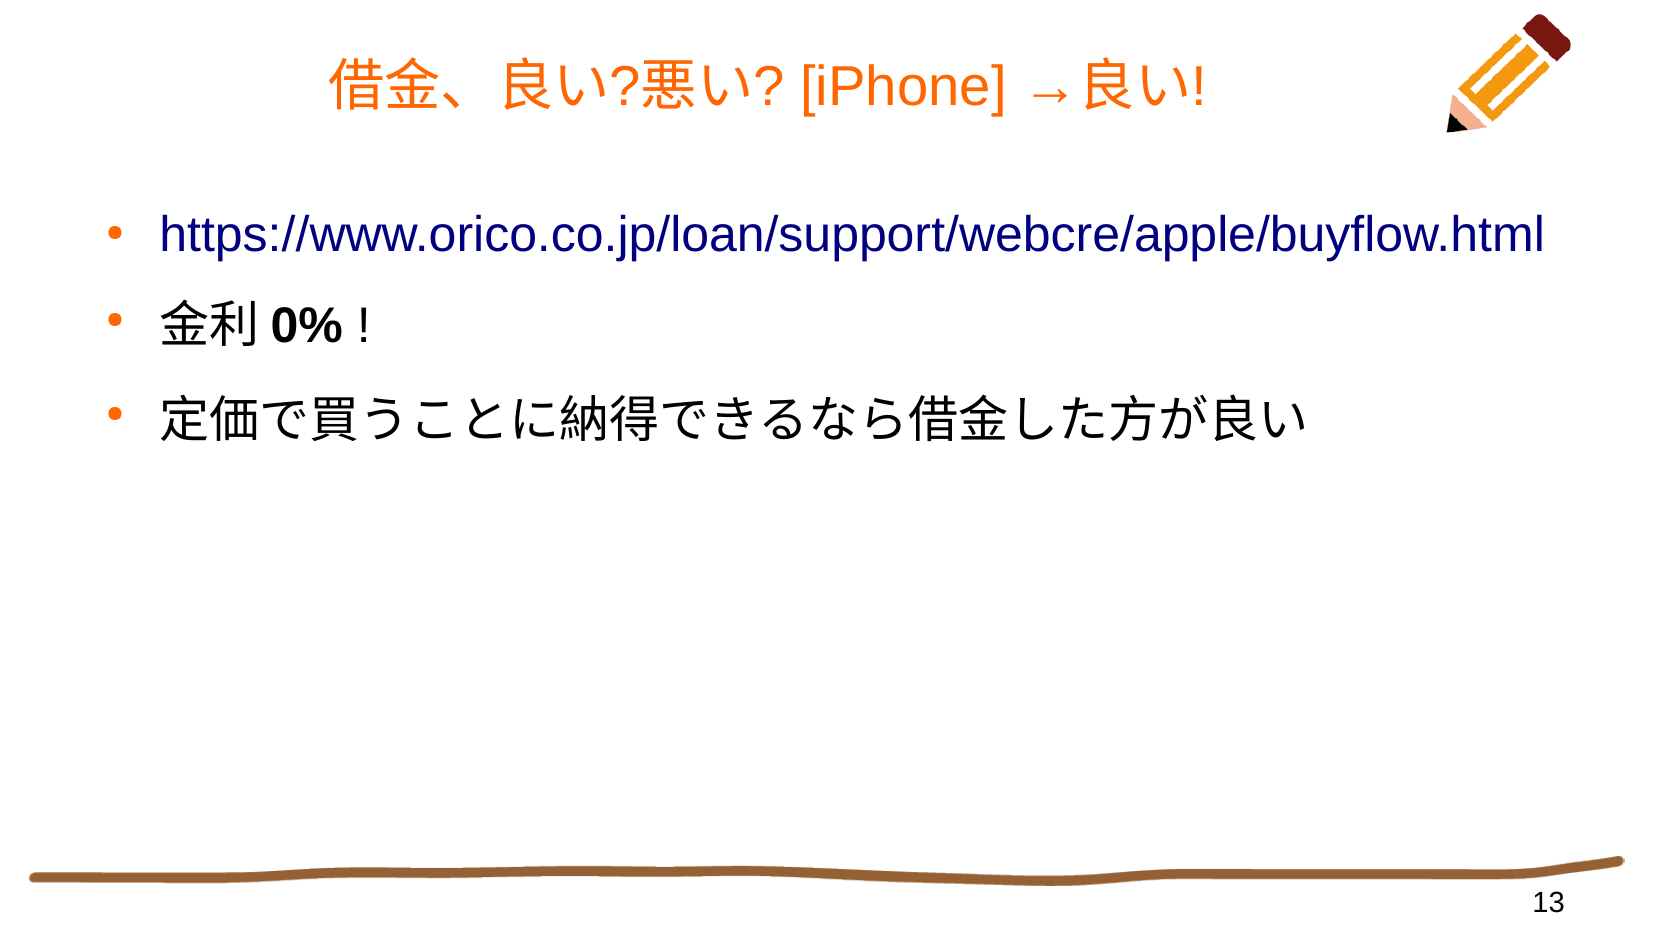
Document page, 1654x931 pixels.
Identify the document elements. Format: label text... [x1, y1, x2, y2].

picture [1446, 14, 1571, 133]
title 借金、良い?悪い? [iPhone] →良い! [88, 29, 1447, 133]
picture [29, 856, 1625, 886]
list https://www.orico.co.jp/loan/support/webcre/apple/buyflow.html 金利 0% ! 定価で買うことに納得できるなら借金した方が良い [88, 206, 1576, 857]
